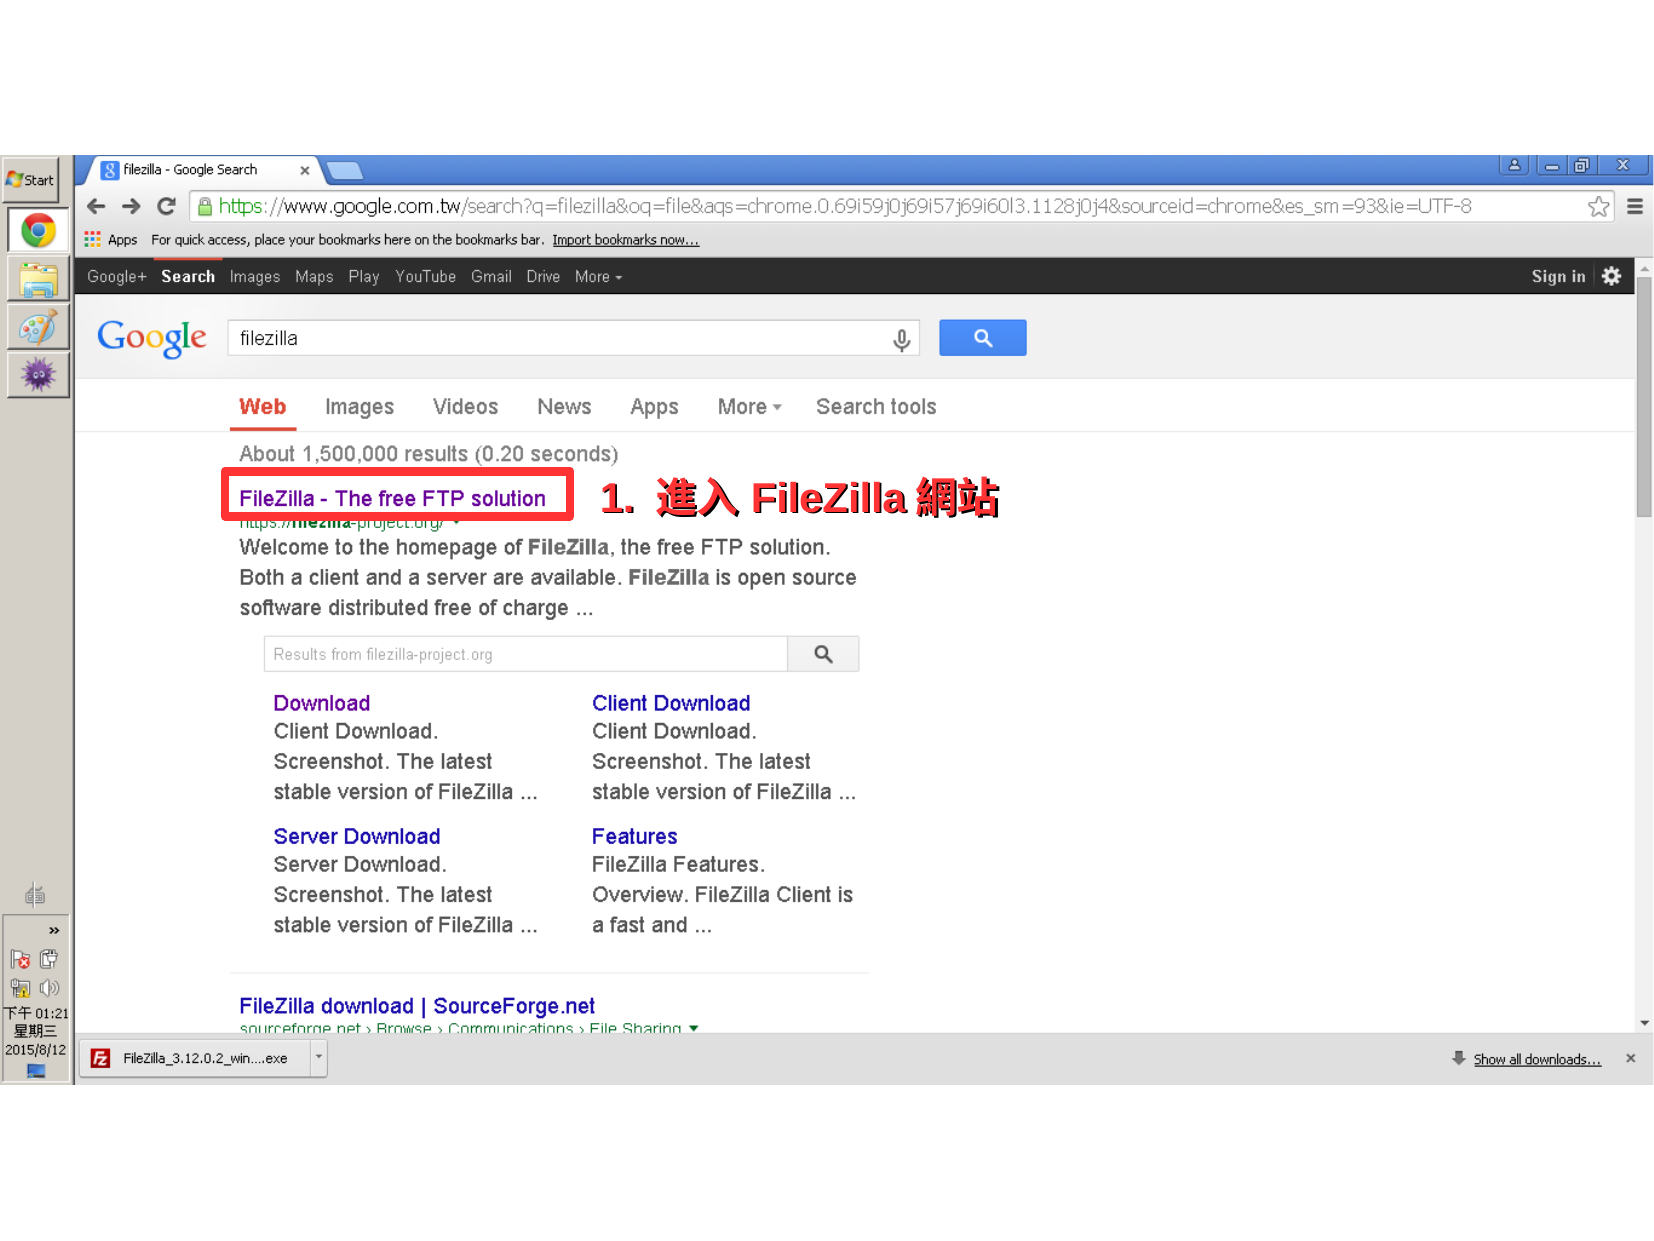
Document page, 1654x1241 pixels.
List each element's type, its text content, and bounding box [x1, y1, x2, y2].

text_box 1. 進入FileZilla網站 [585, 456, 1066, 570]
picture [0, 155, 1654, 1085]
